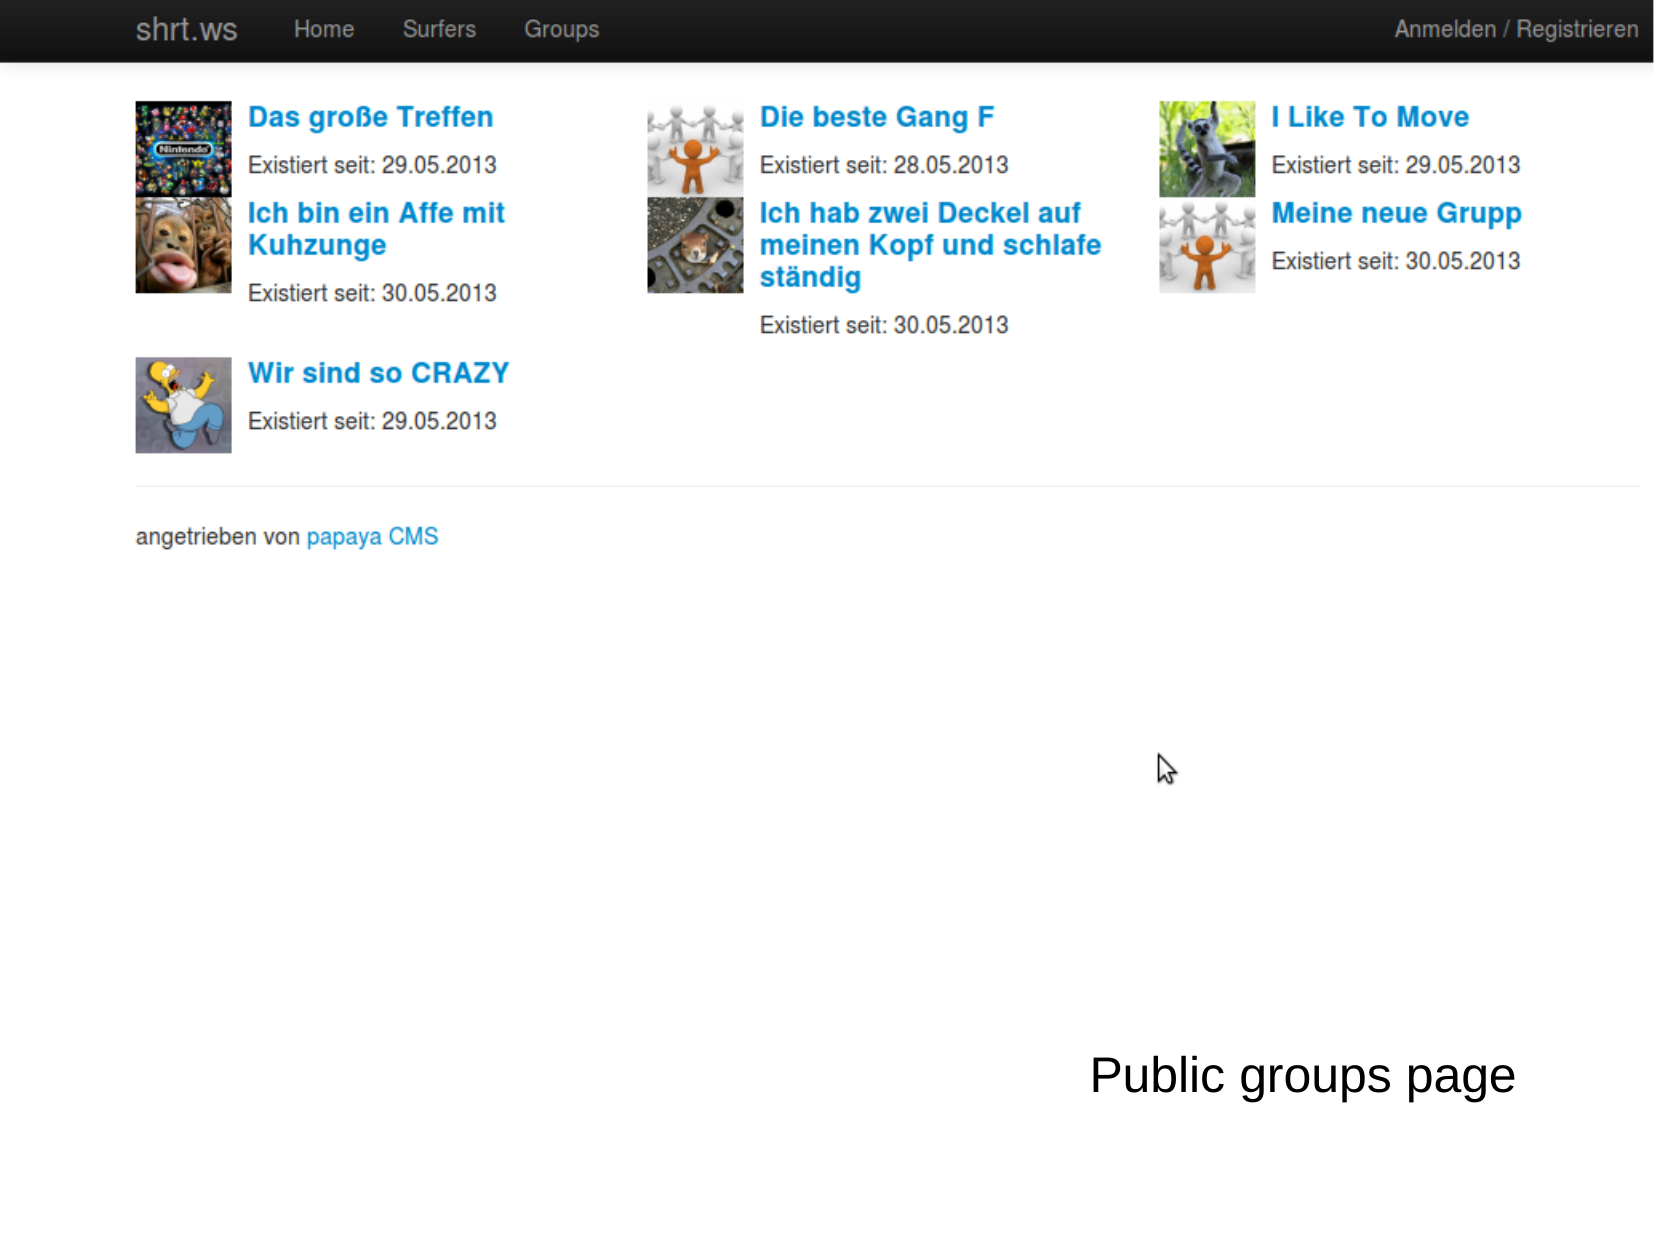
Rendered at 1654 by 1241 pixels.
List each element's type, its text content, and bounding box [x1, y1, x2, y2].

text_box Public groups page [1074, 1039, 1532, 1111]
picture [0, 0, 1654, 1017]
